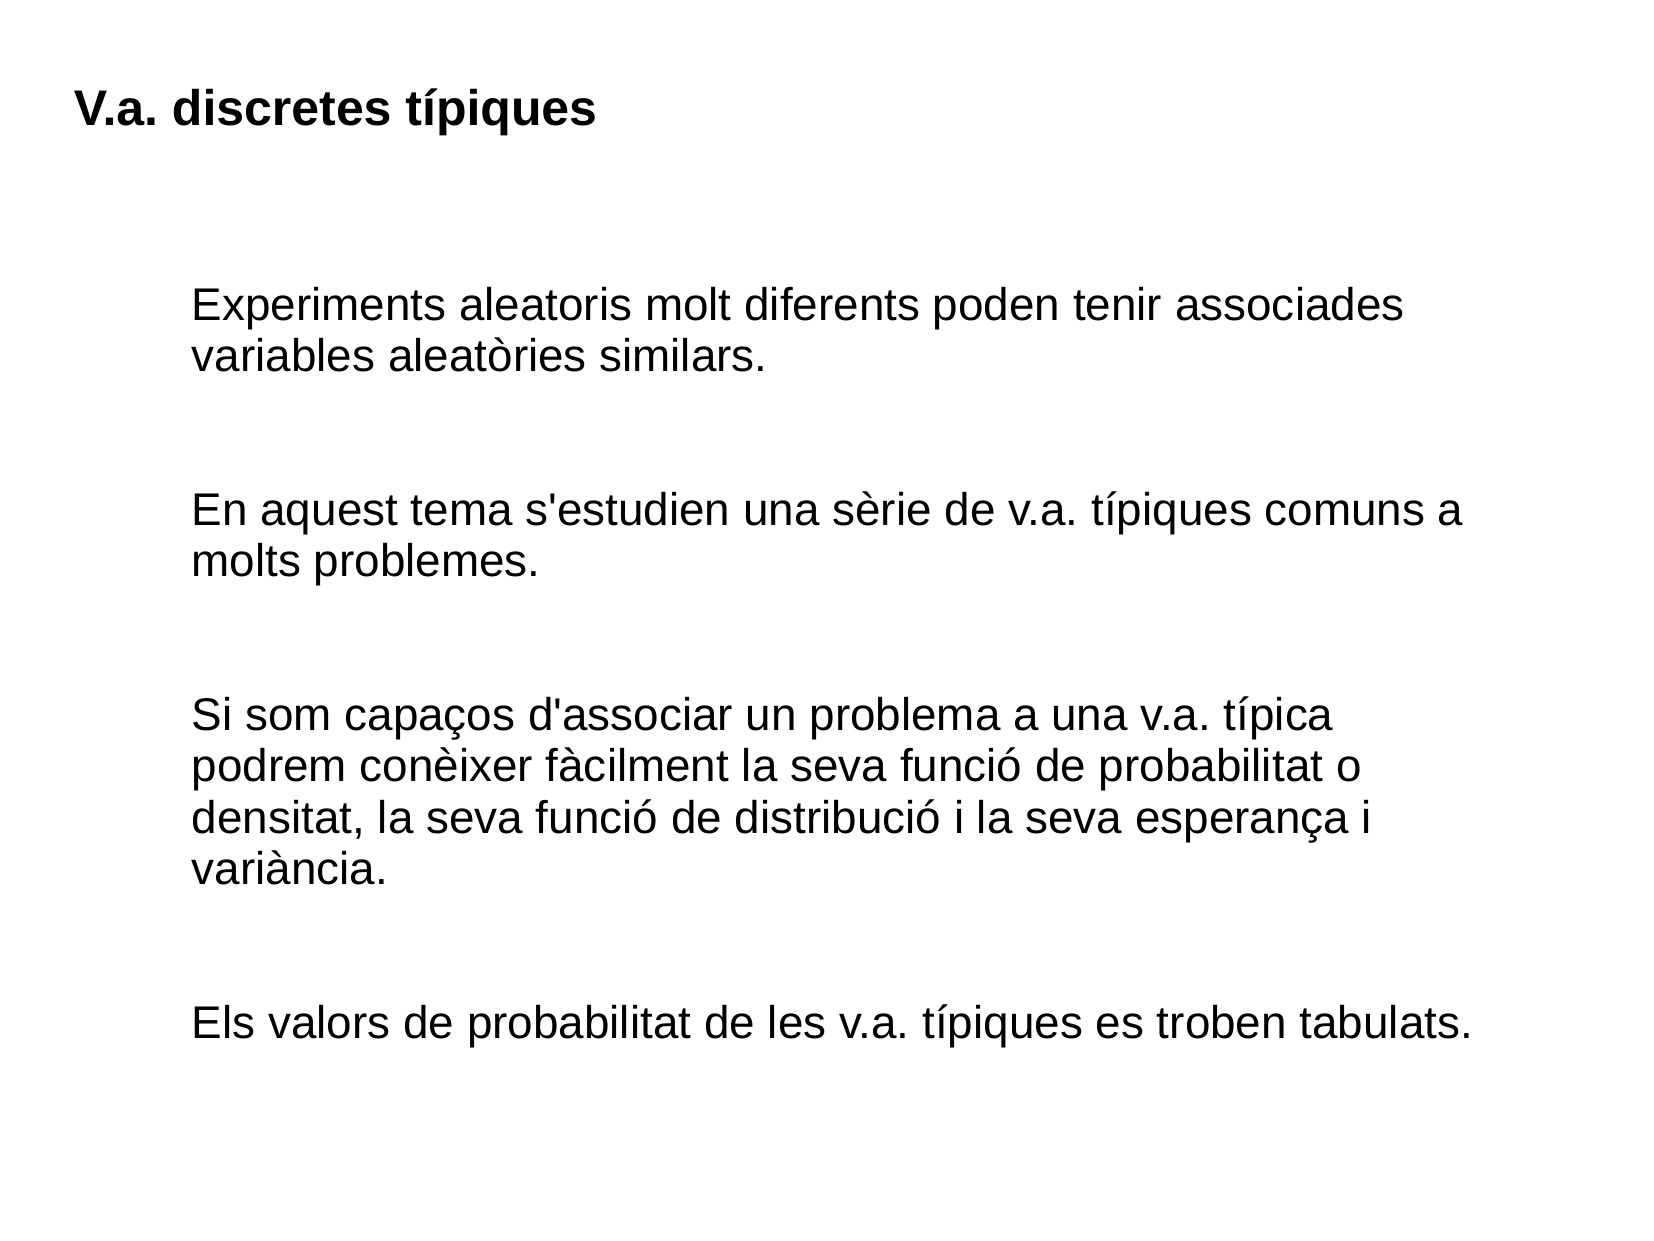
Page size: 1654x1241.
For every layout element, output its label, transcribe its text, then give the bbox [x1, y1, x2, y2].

text_box V.a. discretes típiques [59, 72, 739, 145]
text_box Experiments aleatoris molt diferents poden tenir associades variables aleatòries similars. En aquest tema s'estudien una sèrie de v.a. típiques comuns a molts problemes. Si som capaços d'associar un problema a una v.a. típica podrem conèixer fàcilment la seva funció de probabilitat o densitat, la seva funció de distribució i la seva esperança i variància. Els valors de probabilitat de les v.a. típiques es troben tabulats. [177, 271, 1506, 1052]
